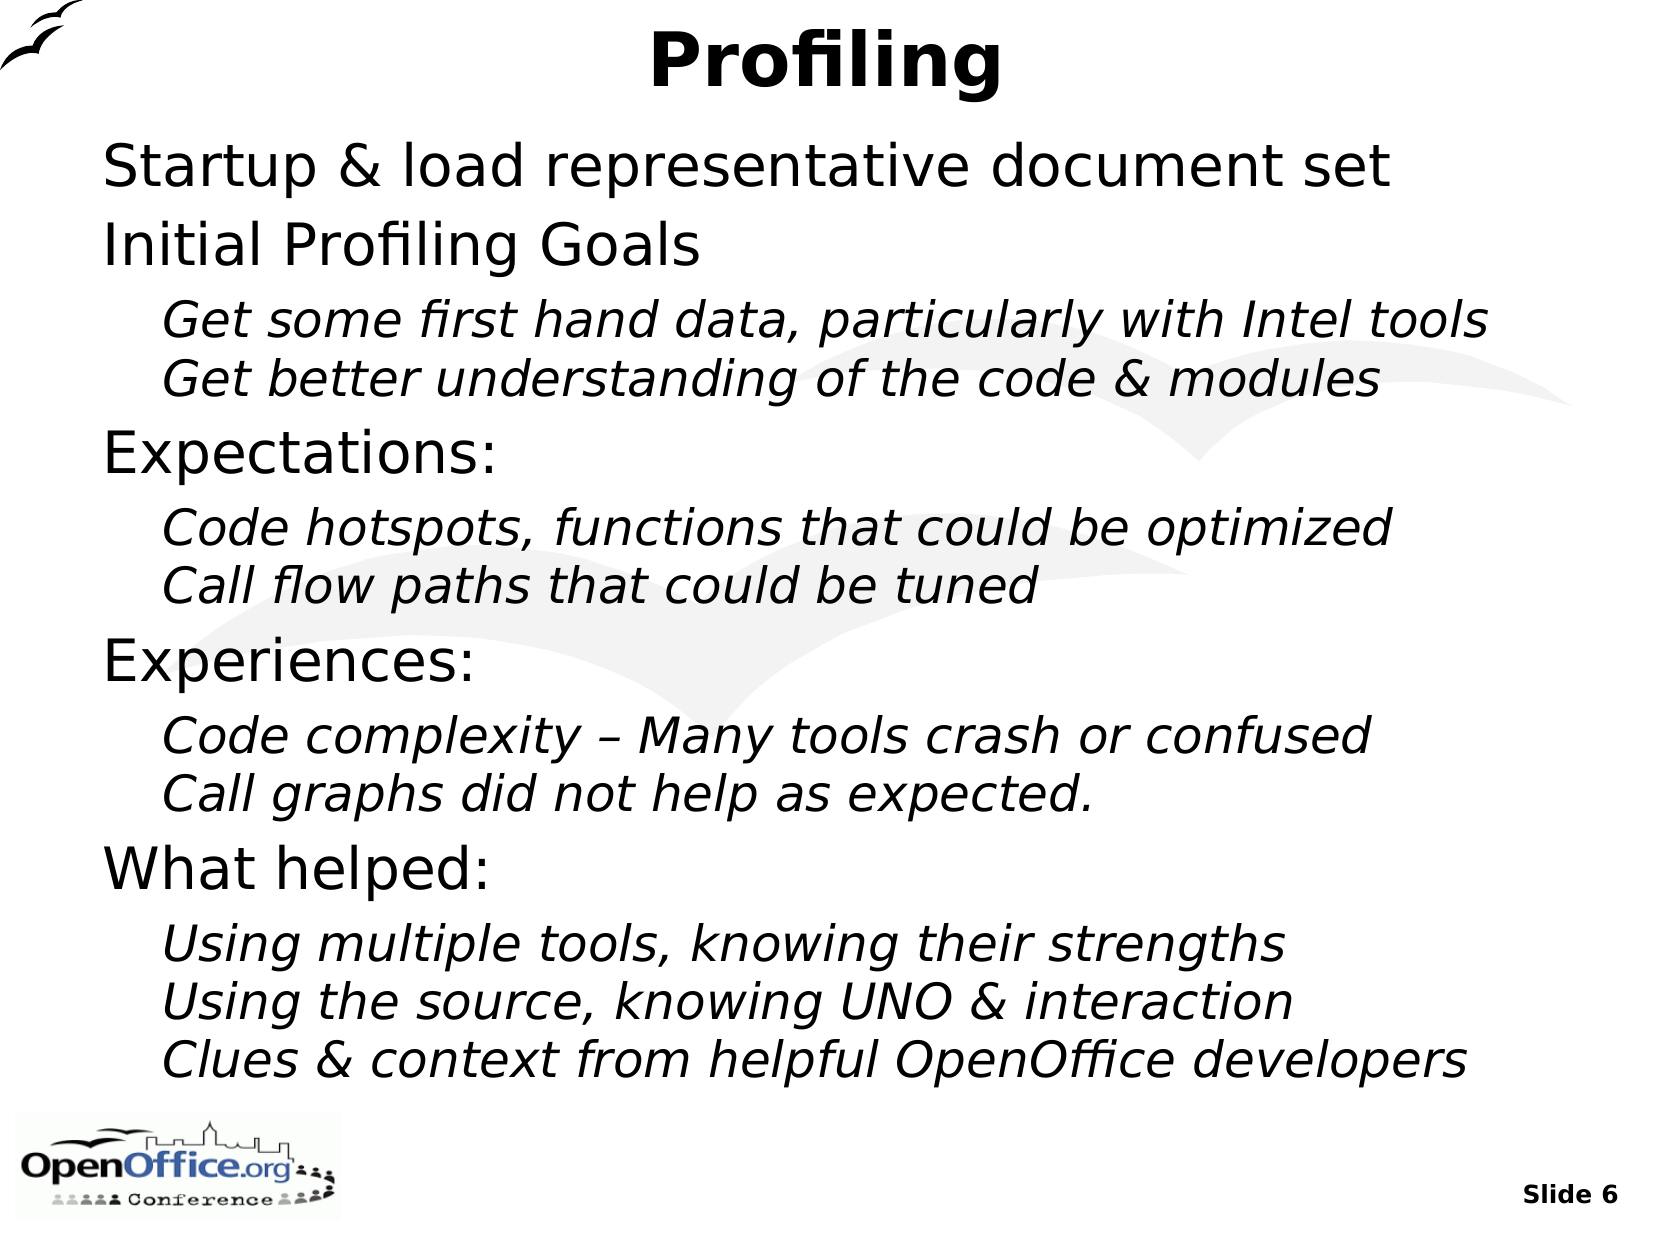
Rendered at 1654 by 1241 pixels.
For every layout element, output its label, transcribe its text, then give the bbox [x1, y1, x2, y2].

title Profiling [0, 0, 1654, 121]
list Startup & load representative document set Initial Profiling Goals Get some first hand data, particularly with Intel tools Get better understanding of the code & modules Expectations: Code hotspots, functions that could be optimized Call flow paths that could be tuned Experiences: Code complexity – Many tools crash or confused Call graphs did not help as expected. What helped: Using multiple tools, knowing their strengths Using the source, knowing UNO & interaction Clues & context from helpful OpenOffice developers [102, 132, 1529, 1090]
picture [15, 1112, 341, 1220]
